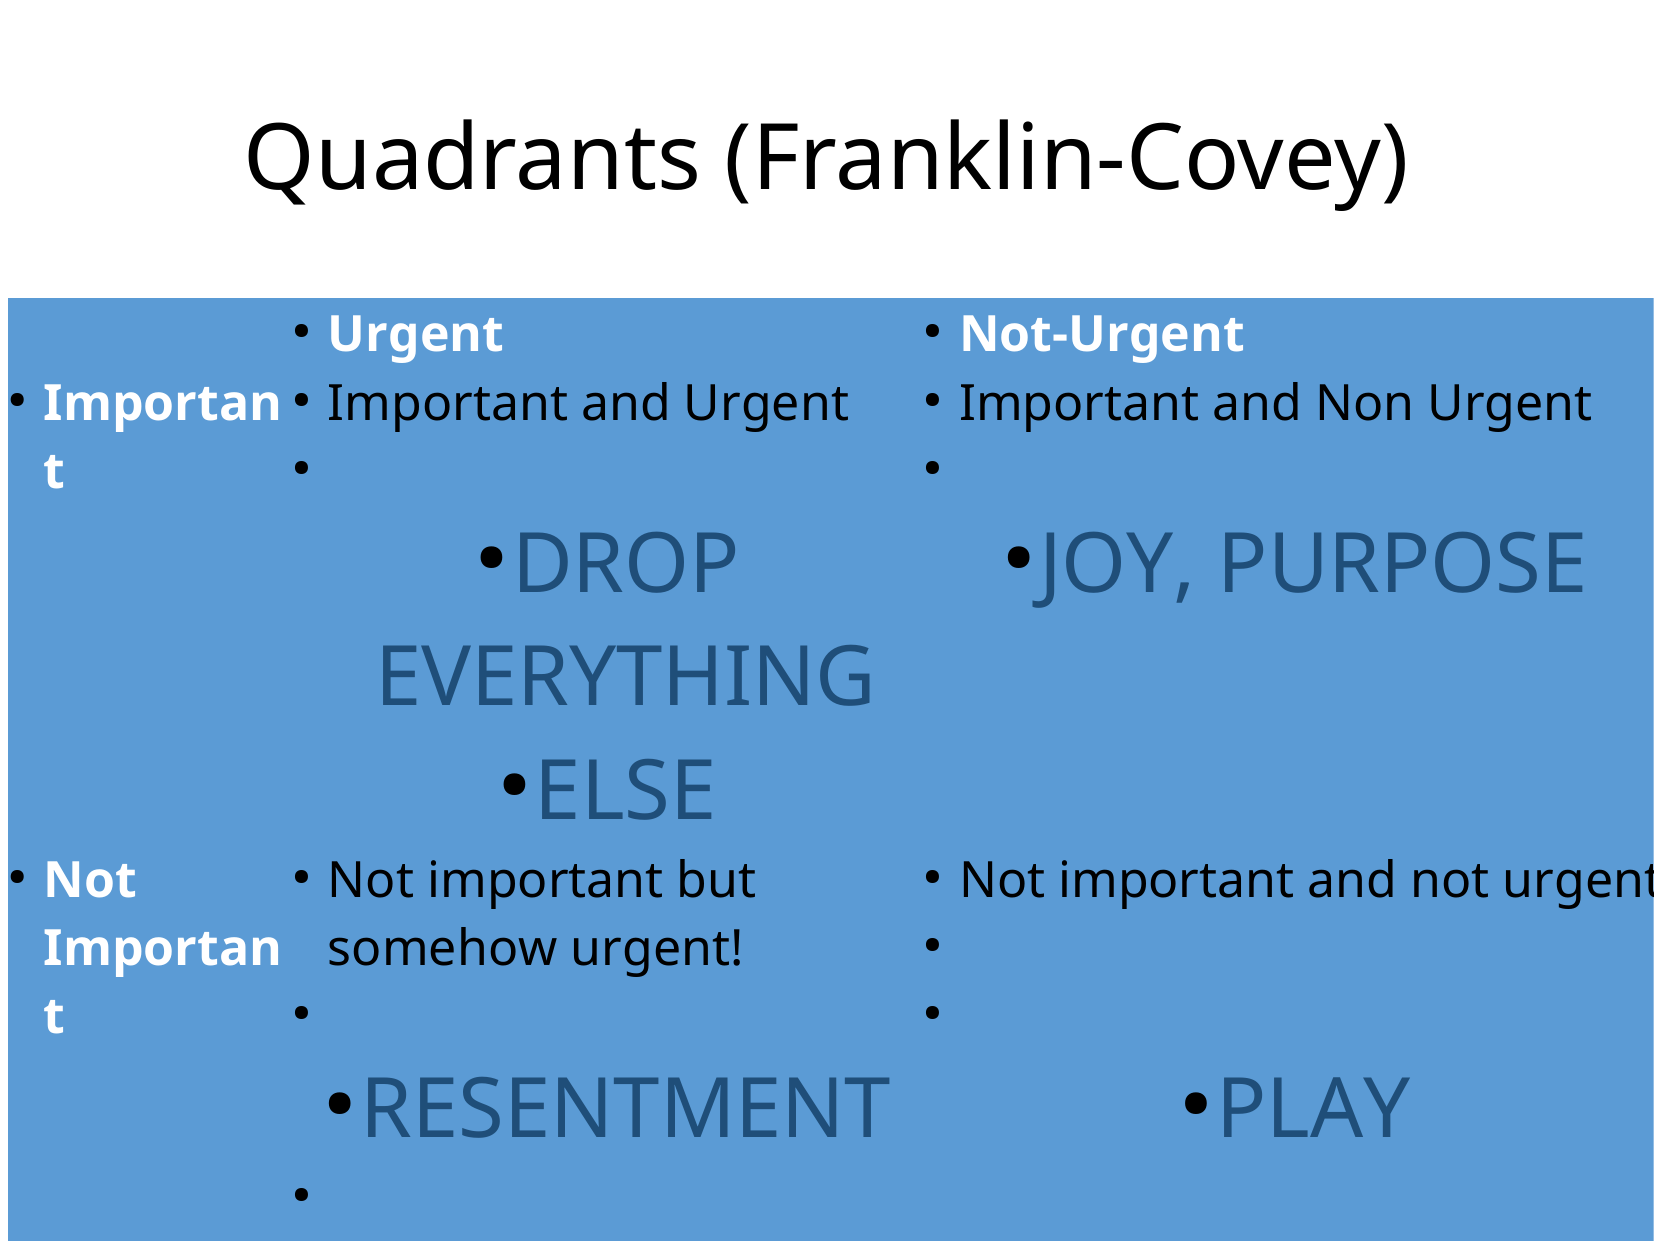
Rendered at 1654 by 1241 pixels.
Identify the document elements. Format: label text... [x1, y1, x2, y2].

table_header Urgent [293, 298, 924, 367]
table_header Not-Urgent [924, 298, 1654, 367]
table_cell Not Important [8, 844, 293, 1241]
table_header [8, 298, 293, 367]
table_cell Important and Non Urgent JOY, PURPOSE [924, 367, 1654, 844]
table_cell Important [8, 367, 293, 844]
table_cell Important and Urgent DROP EVERYTHING ELSE [293, 367, 924, 844]
table_cell Not important and not urgent PLAY [924, 844, 1654, 1241]
title Quadrants (Franklin-Covey) [82, 49, 1571, 257]
table_cell Not important but somehow urgent! RESENTMENT [293, 844, 924, 1241]
